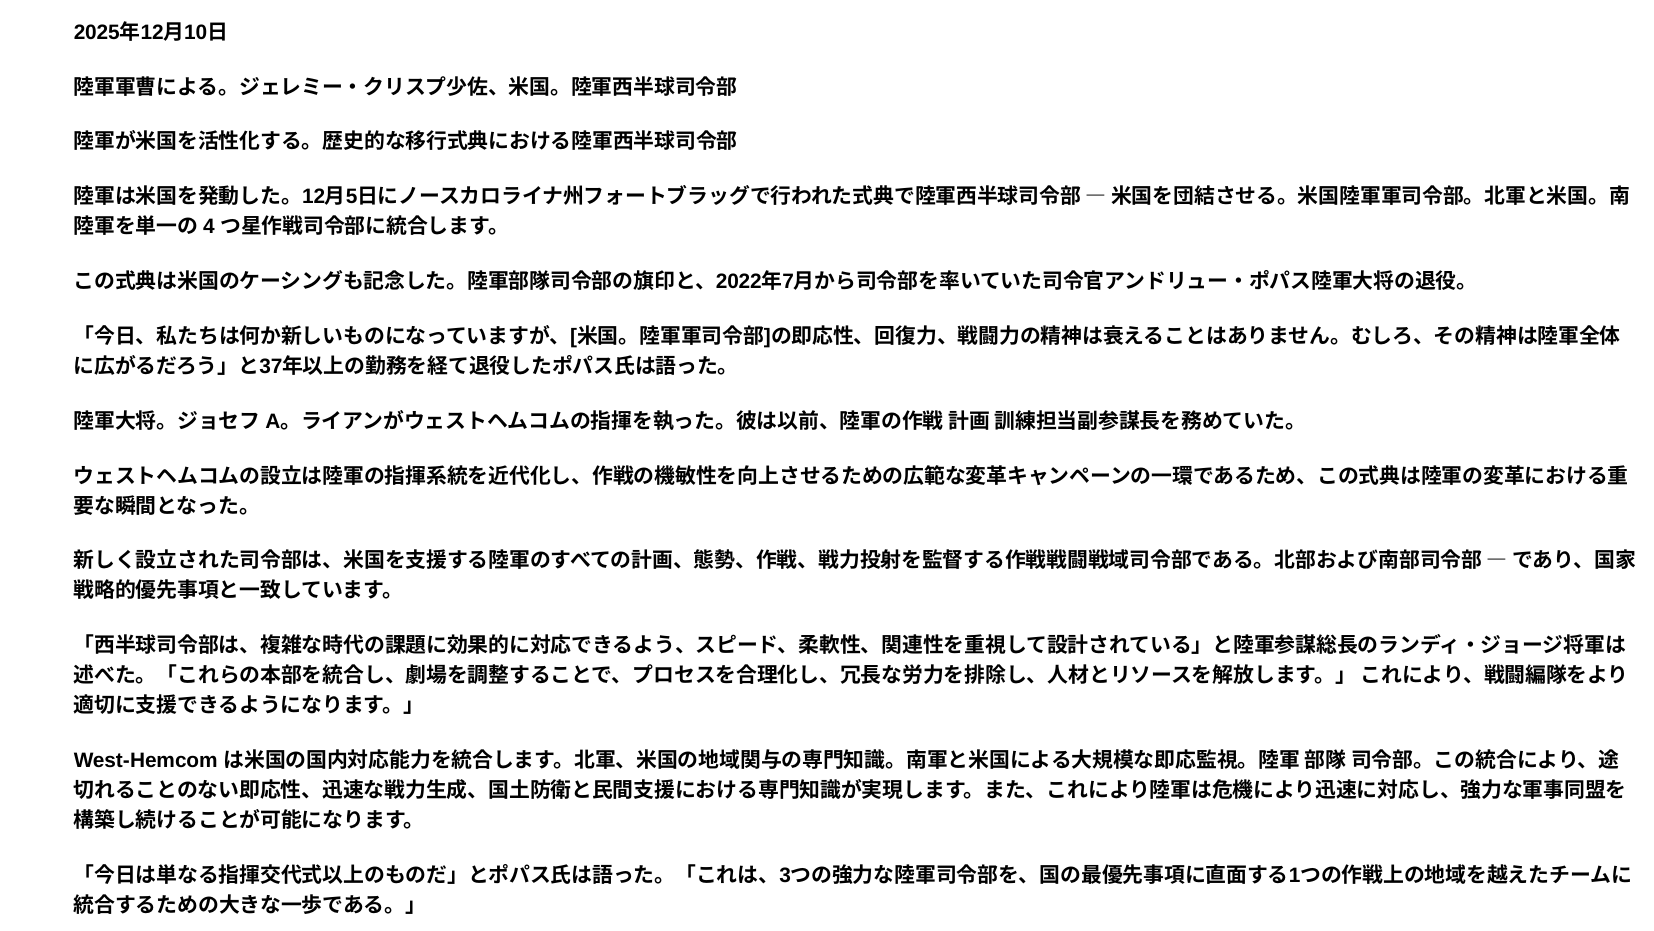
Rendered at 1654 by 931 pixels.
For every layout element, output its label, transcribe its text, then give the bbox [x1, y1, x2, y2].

text_box 2025年12月10日 陸軍軍曹による。ジェレミー・クリスプ少佐、米国。陸軍西半球司令部 陸軍が米国を活性化する。歴史的な移行式典における陸軍西半球司令部 陸軍は米国を発動した。12月5日にノースカロライナ州フォートブラッグで行われた式典で陸軍西半球司令部 — 米国を団結させる。米国陸軍軍司令部。北軍と米国。南陸軍を単一の 4 つ星作戦司令部に統合します。 この式典は米国のケーシングも記念した。陸軍部隊司令部の旗印と、2022年7月から司令部を率いていた司令官アンドリュー・ポパス陸軍大将の退役。 「今日、私たちは何か新しいものになっていますが、[米国。陸軍軍司令部]の即応性、回復力、戦闘力の精神は衰えることはありません。むしろ、その精神は陸軍全体に広がるだろう」と37年以上の勤務を経て退役したポパス氏は語った。 陸軍大将。ジョセフ A。ライアンがウェストヘムコムの指揮を執った。彼は以前、陸軍の作戦 計画 訓練担当副参謀長を務めていた。 ウェストヘムコムの設立は陸軍の指揮系統を近代化し、作戦の機敏性を向上させるための広範な変革キャンペーンの一環であるため、この式典は陸軍の変革における重要な瞬間となった。 新しく設立された司令部は、米国を支援する陸軍のすべての計画、態勢、作戦、戦力投射を監督する作戦戦闘戦域司令部である。北部および南部司令部 — であり、国家戦略的優先事項と一致しています。 「西半球司令部は、複雑な時代の課題に効果的に対応できるよう、スピード、柔軟性、関連性を重視して設計されている」と陸軍参謀総長のランディ・ジョージ将軍は述べた。「これらの本部を統合し、劇場を調整することで、プロセスを合理化し、冗長な労力を排除し、人材とリソースを解放します。」 これにより、戦闘編隊をより適切に支援できるようになります。」 West-Hemcom は米国の国内対応能力を統合します。北軍、米国の地域関与の専門知識。南軍と米国による大規模な即応監視。陸軍 部隊 司令部。この統合により、途切れることのない即応性、迅速な戦力生成、国土防衛と民間支援における専門知識が実現します。また、これにより陸軍は危機により迅速に対応し、強力な軍事同盟を構築し続けることが可能になります。 「今日は単なる指揮交代式以上のものだ」とポパス氏は語った。「これは、3つの強力な陸軍司令部を、国の最優先事項に直面する1つの作戦上の地域を越えたチームに統合するための大きな一歩である。」 West-Hemcom の活性化は、条件ベースの変革の第一歩です。2026年2月までに、新しい司令部は当初の作戦能力に達し、戦域陸軍の権限と責任を受け入れる準備としてサウスコムとノースコムに割り当てられる予定だ。初期の作戦能力に続いて、米国。北軍と米国。南軍は不活性化するだろう。すべての条件が満たされれば、west-hemcom は 2026 年夏までに完全な運用能力に達する予定です。 ライアン氏は「今日、我々は陸軍の豊かな変革の歴史—軍司令部、北軍、南軍の統合—を経て、アメリカ陸軍西半球司令部を形成し続けている」と述べた。「陸軍はこの変革に巨額の投資を行っており、重要で効果的かつ歴史的に有能な3つの司令部を1つに統合している。」 その投資から利益を得るのは私たちの責任です。」 [59, 8, 1654, 931]
